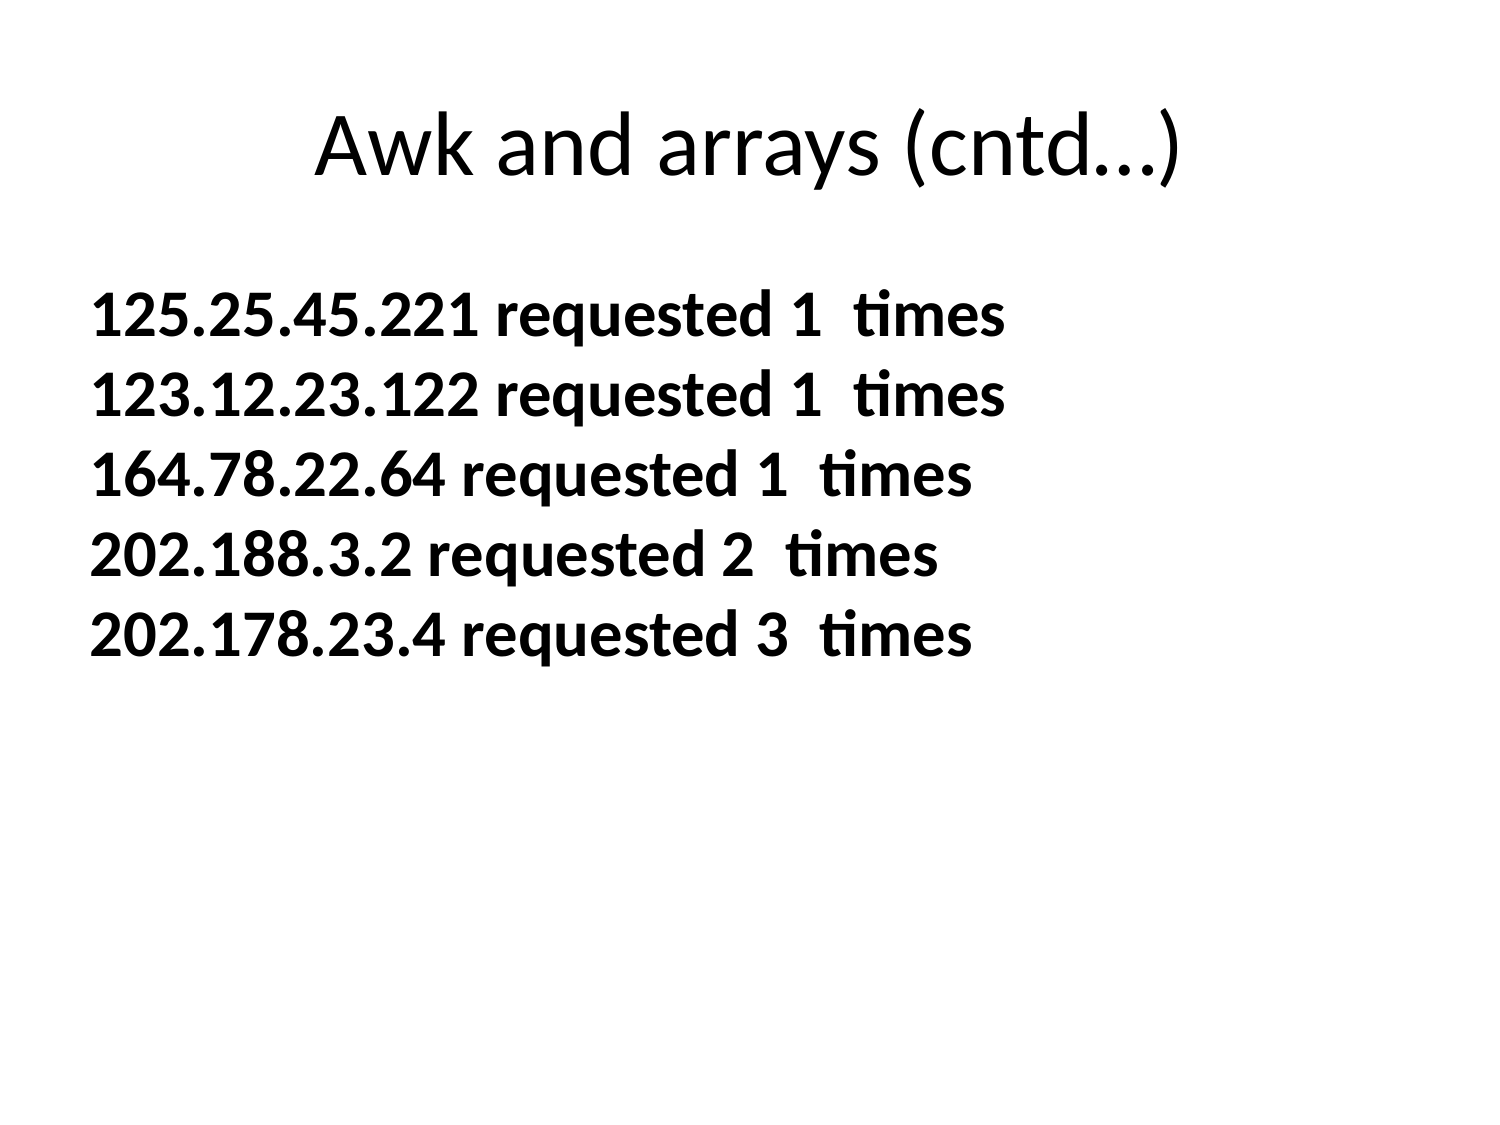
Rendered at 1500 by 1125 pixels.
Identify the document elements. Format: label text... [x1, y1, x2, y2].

text_box Awk and arrays (cntd…) [75, 45, 1425, 233]
text_box 125.25.45.221 requested 1 times 123.12.23.122 requested 1 times 164.78.22.64 requested 1 times 202.188.3.2 requested 2 times 202.178.23.4 requested 3 times [75, 262, 1425, 1005]
